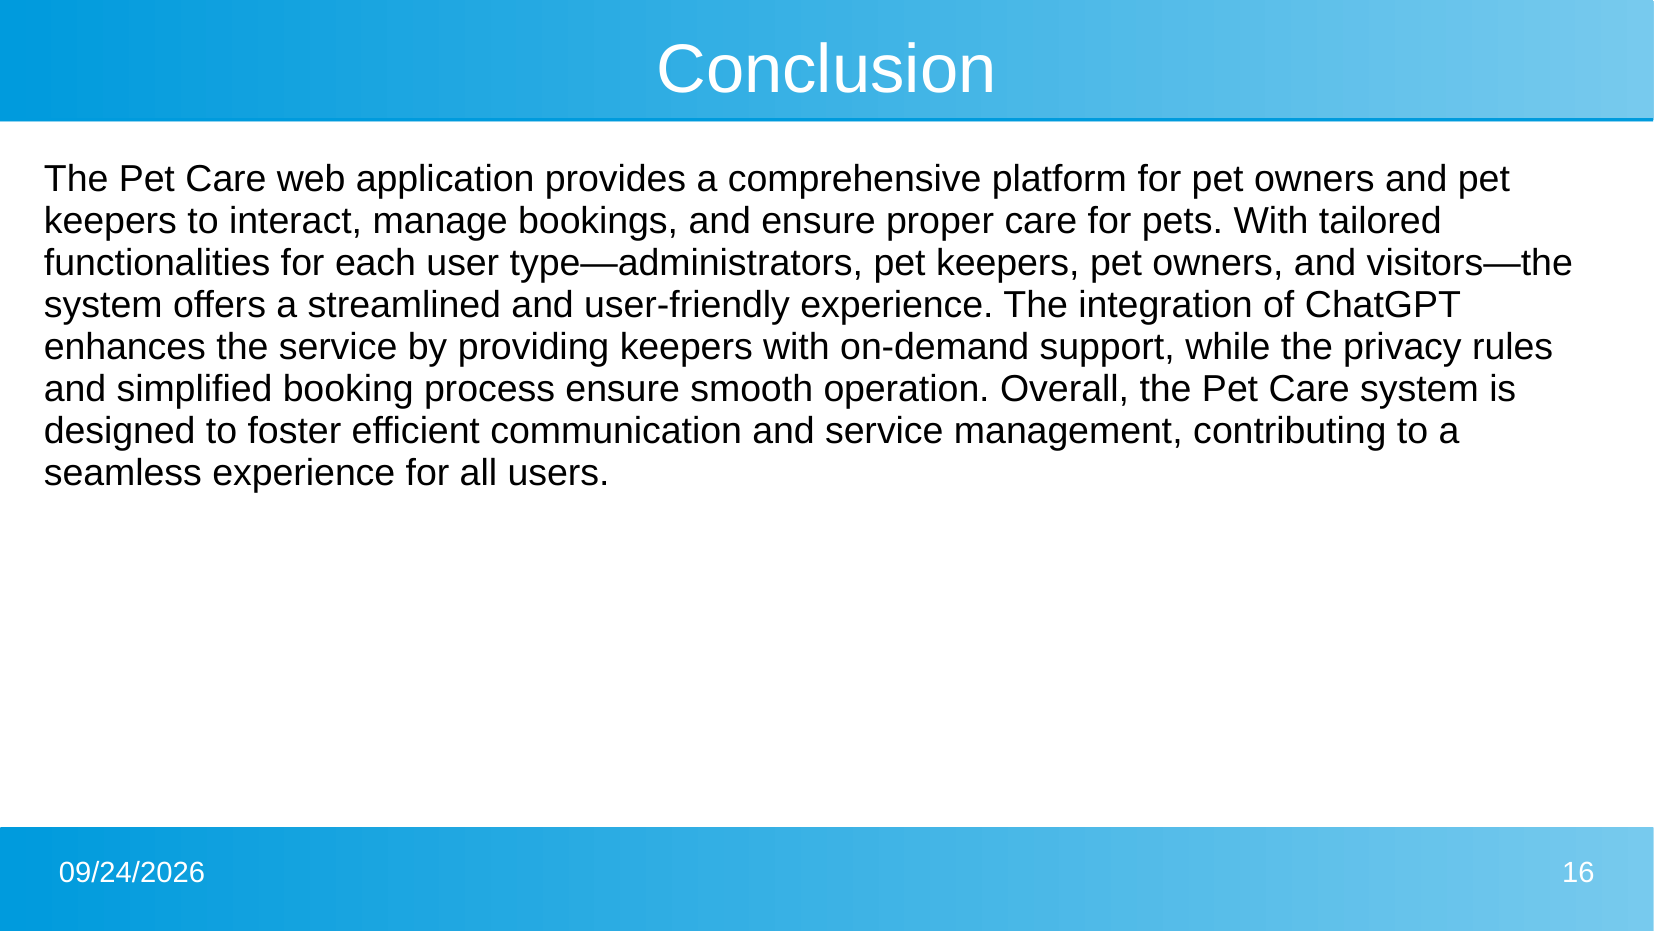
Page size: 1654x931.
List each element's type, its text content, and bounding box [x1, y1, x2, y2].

title Conclusion [59, 29, 1595, 108]
text_box The Pet Care web application provides a comprehensive platform for pet owners and pet keepers to interact, manage bookings, and ensure proper care for pets. With tailored functionalities for each user type—administrators, pet keepers, pet owners, and visitors—the system offers a streamlined and user-friendly experience. The integration of ChatGPT enhances the service by providing keepers with on-demand support, while the privacy rules and simplified booking process ensure smooth operation. Overall, the Pet Care system is designed to foster efficient communication and service management, contributing to a seamless experience for all users. [29, 150, 1613, 713]
